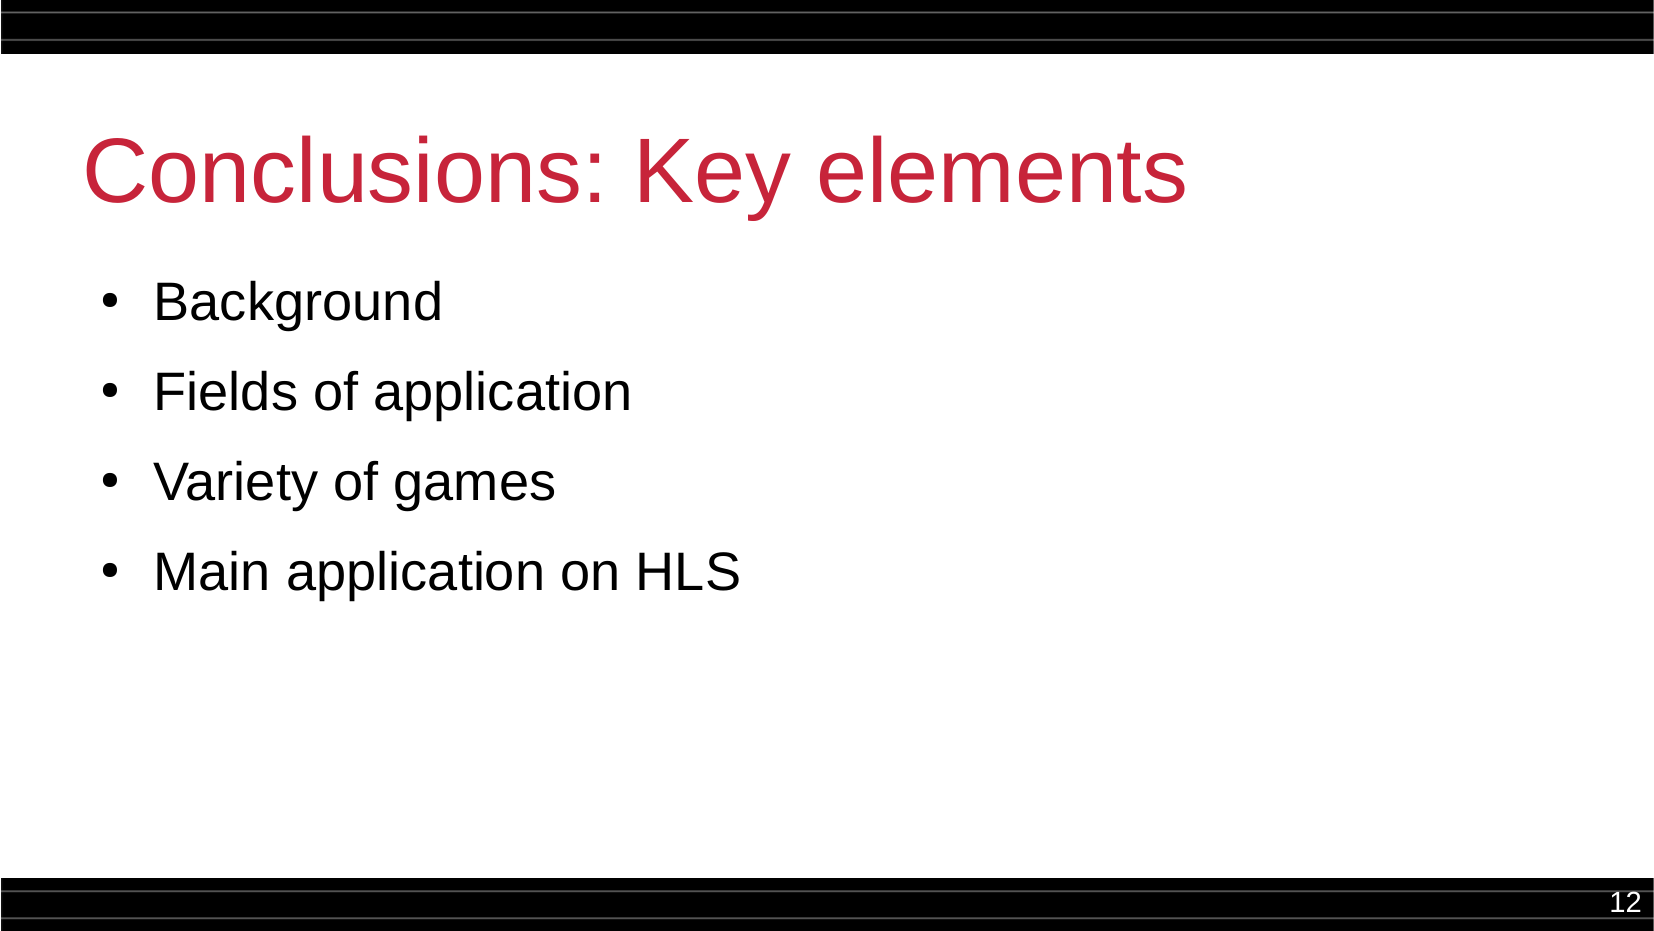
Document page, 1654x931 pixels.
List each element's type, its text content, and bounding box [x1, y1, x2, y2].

picture [1, 0, 1654, 54]
picture [1, 878, 1654, 931]
list Background Fields of application Variety of games Main application on HLS [82, 271, 1571, 758]
title Conclusions: Key elements [82, 92, 1571, 249]
